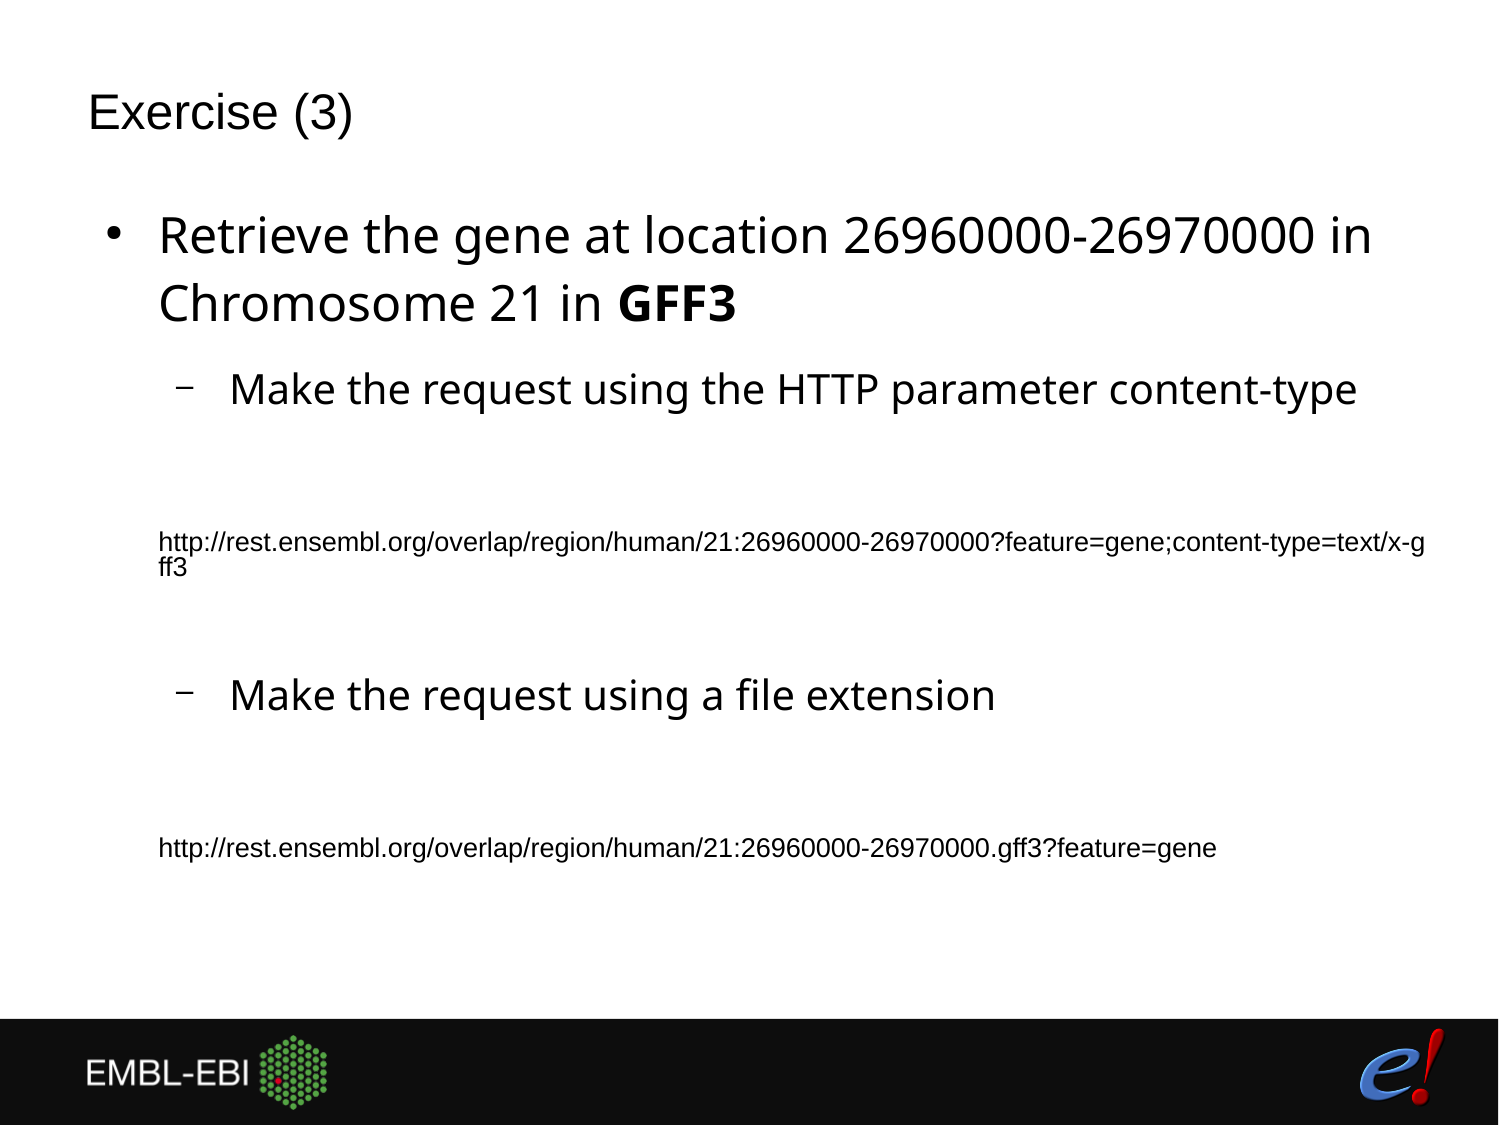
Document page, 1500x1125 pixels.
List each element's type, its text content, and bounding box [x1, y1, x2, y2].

picture [87, 1035, 327, 1110]
title Exercise (3) [87, 50, 1425, 175]
list Retrieve the gene at location 26960000-26970000 in Chromosome 21 in GFF3 Make the request using the HTTP parameter content-type http://rest.ensembl.org/overlap/region/human/21:26960000-26970000?feature=gene;content-type=text/x-gff3 Make the request using a file extension http://rest.ensembl.org/overlap/region/human/21:26960000-26970000.gff3?feature=gene [87, 200, 1425, 914]
picture [1357, 1026, 1448, 1112]
